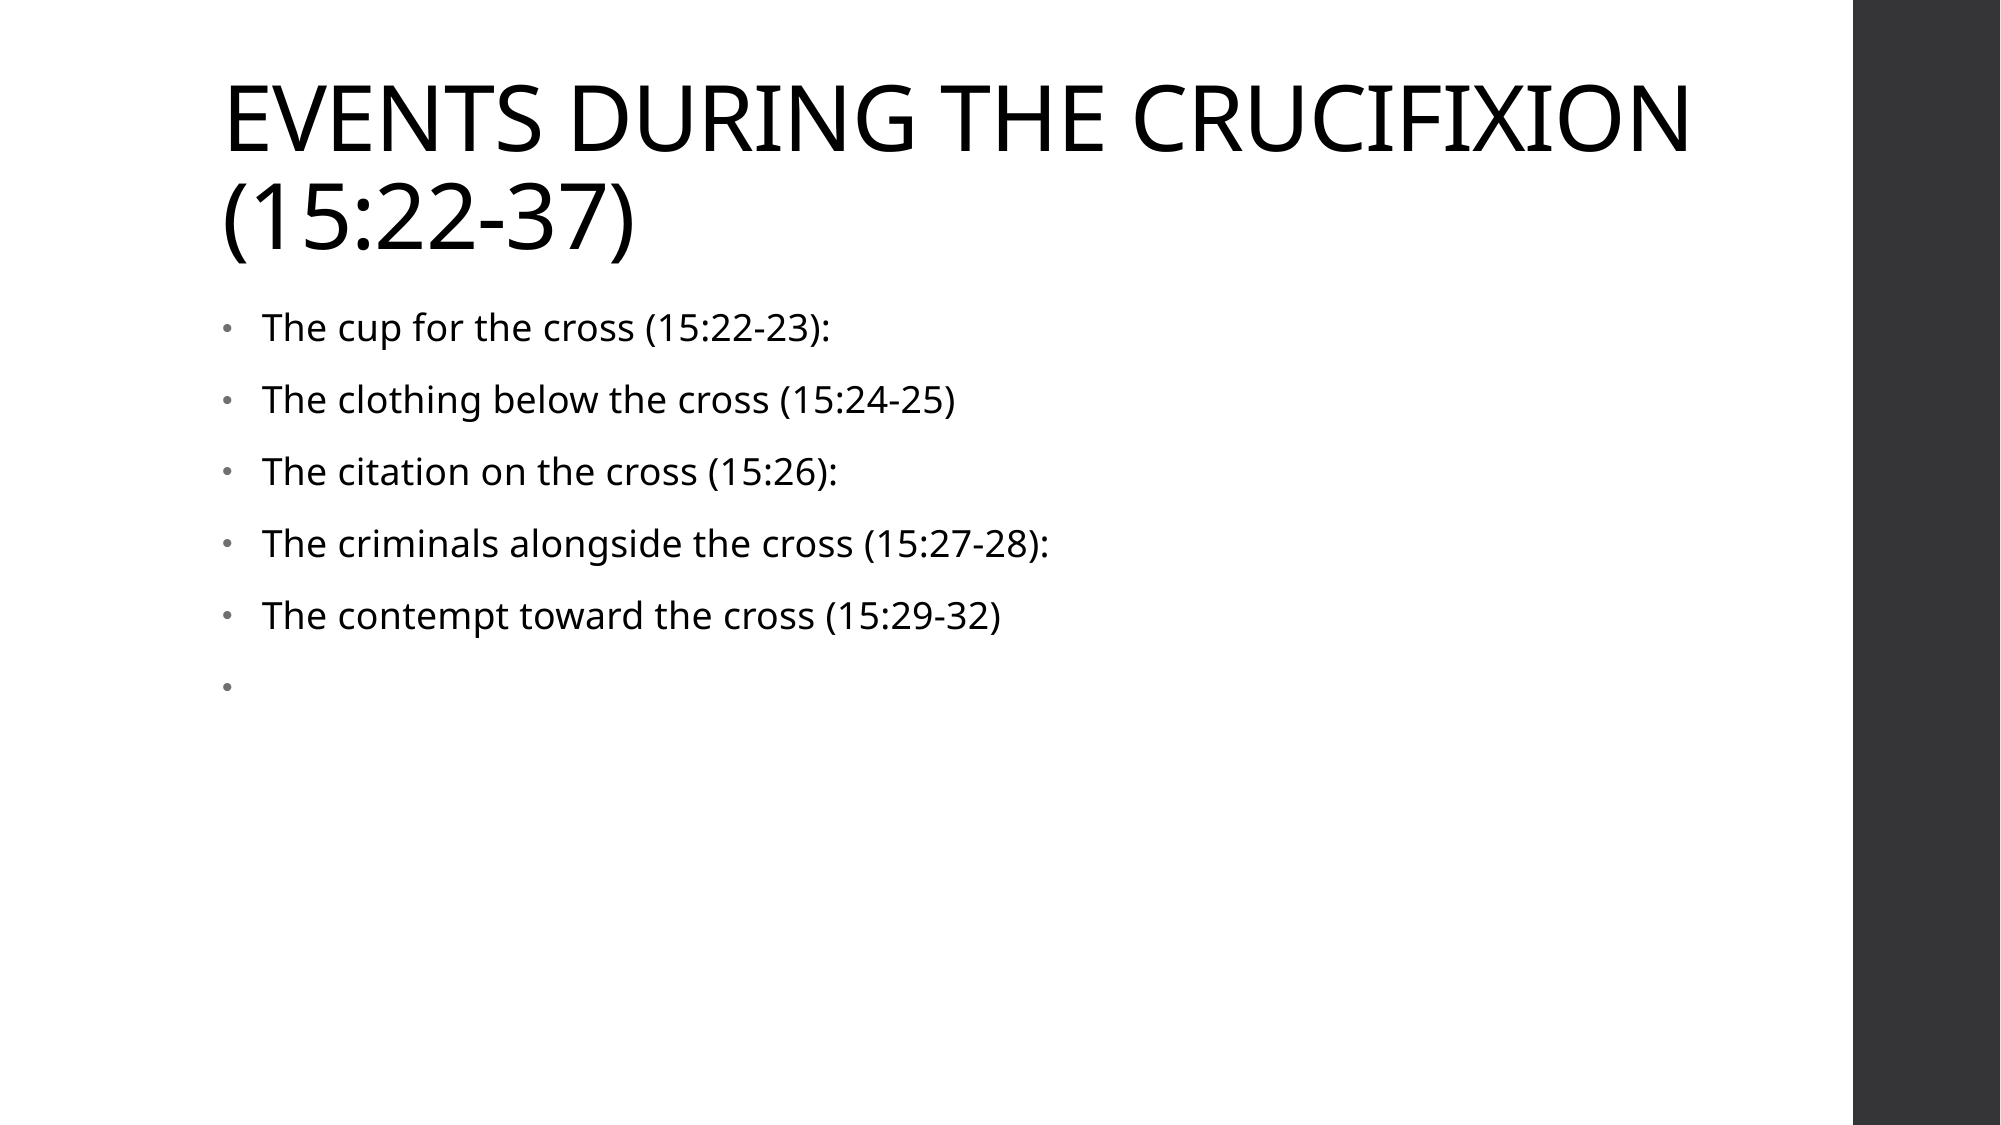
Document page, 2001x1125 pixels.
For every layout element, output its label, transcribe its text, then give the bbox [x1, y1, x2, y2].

title EVENTS DURING THE CRUCIFIXION (15:22-37) [206, 60, 1797, 278]
list The cup for the cross (15:22-23): The clothing below the cross (15:24-25) The citation on the cross (15:26): The criminals alongside the cross (15:27-28): The contempt toward the cross (15:29-32) [206, 299, 1617, 1014]
